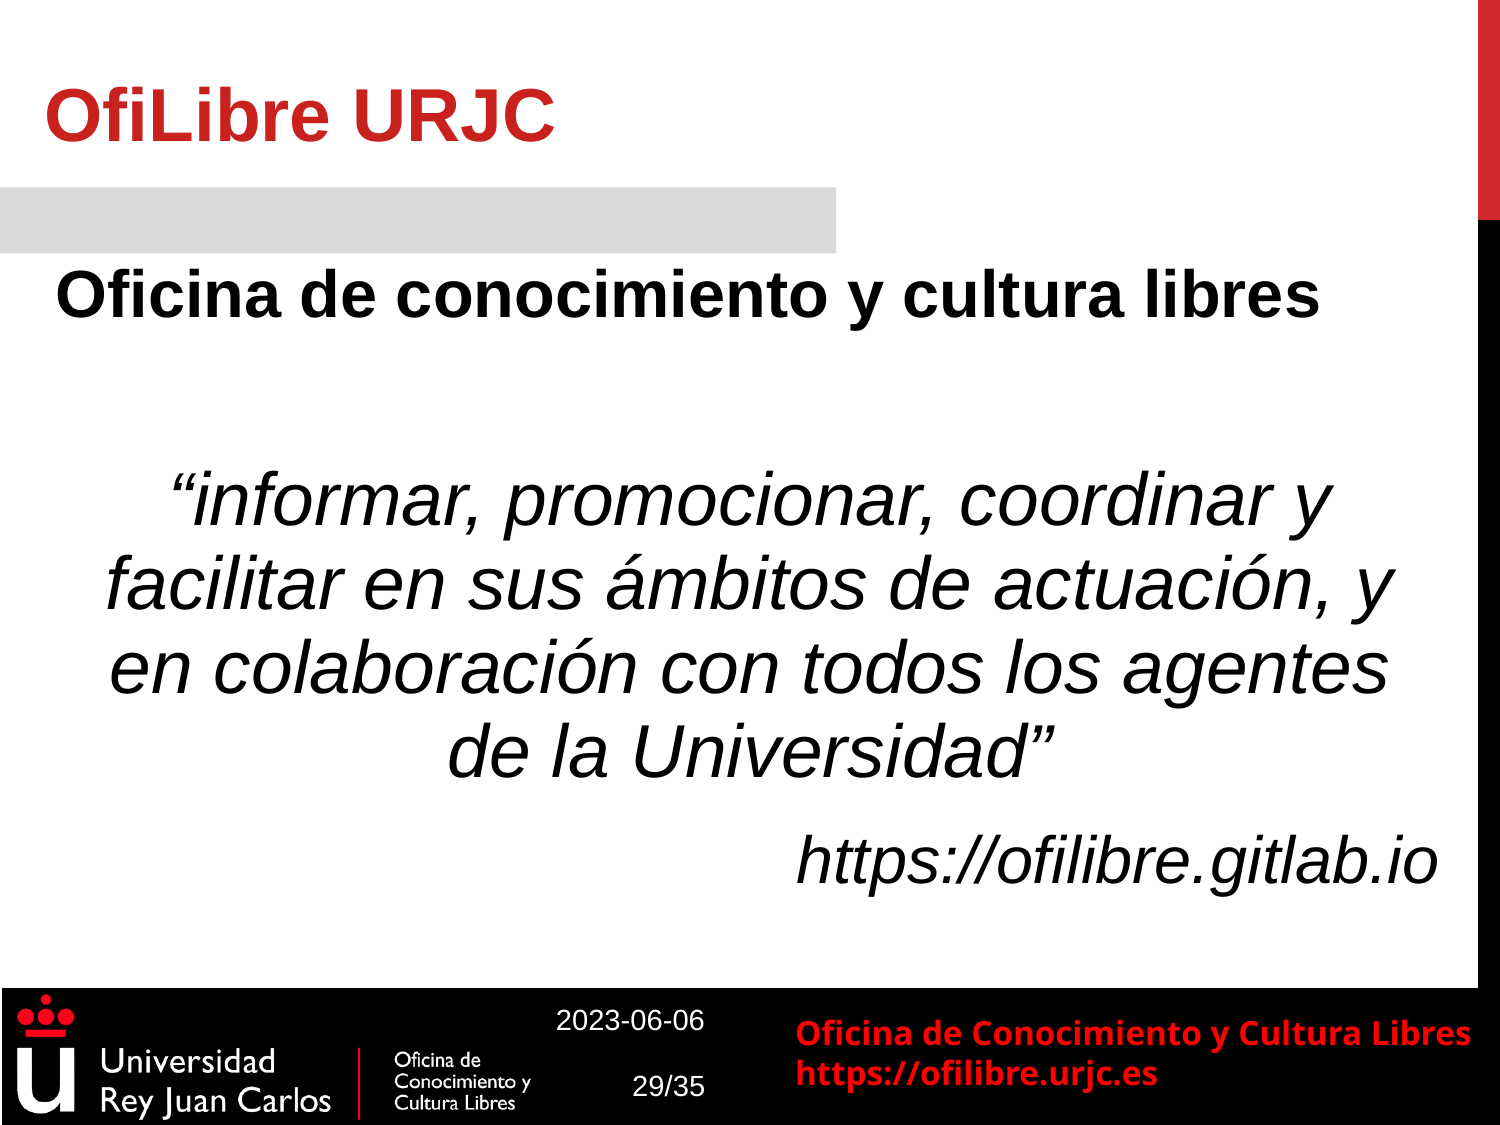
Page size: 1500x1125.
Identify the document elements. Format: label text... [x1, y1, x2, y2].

text_box “informar, promocionar, coordinar y facilitar en sus ámbitos de actuación, y en colaboración con todos los agentes de la Universidad” https://ofilibre.gitlab.io [45, 450, 1456, 906]
title [75, 7, 1425, 196]
text_box OfiLibre URJC [30, 66, 1036, 249]
picture [17, 994, 531, 1120]
text_box Oficina de conocimiento y cultura libres [40, 249, 1366, 346]
